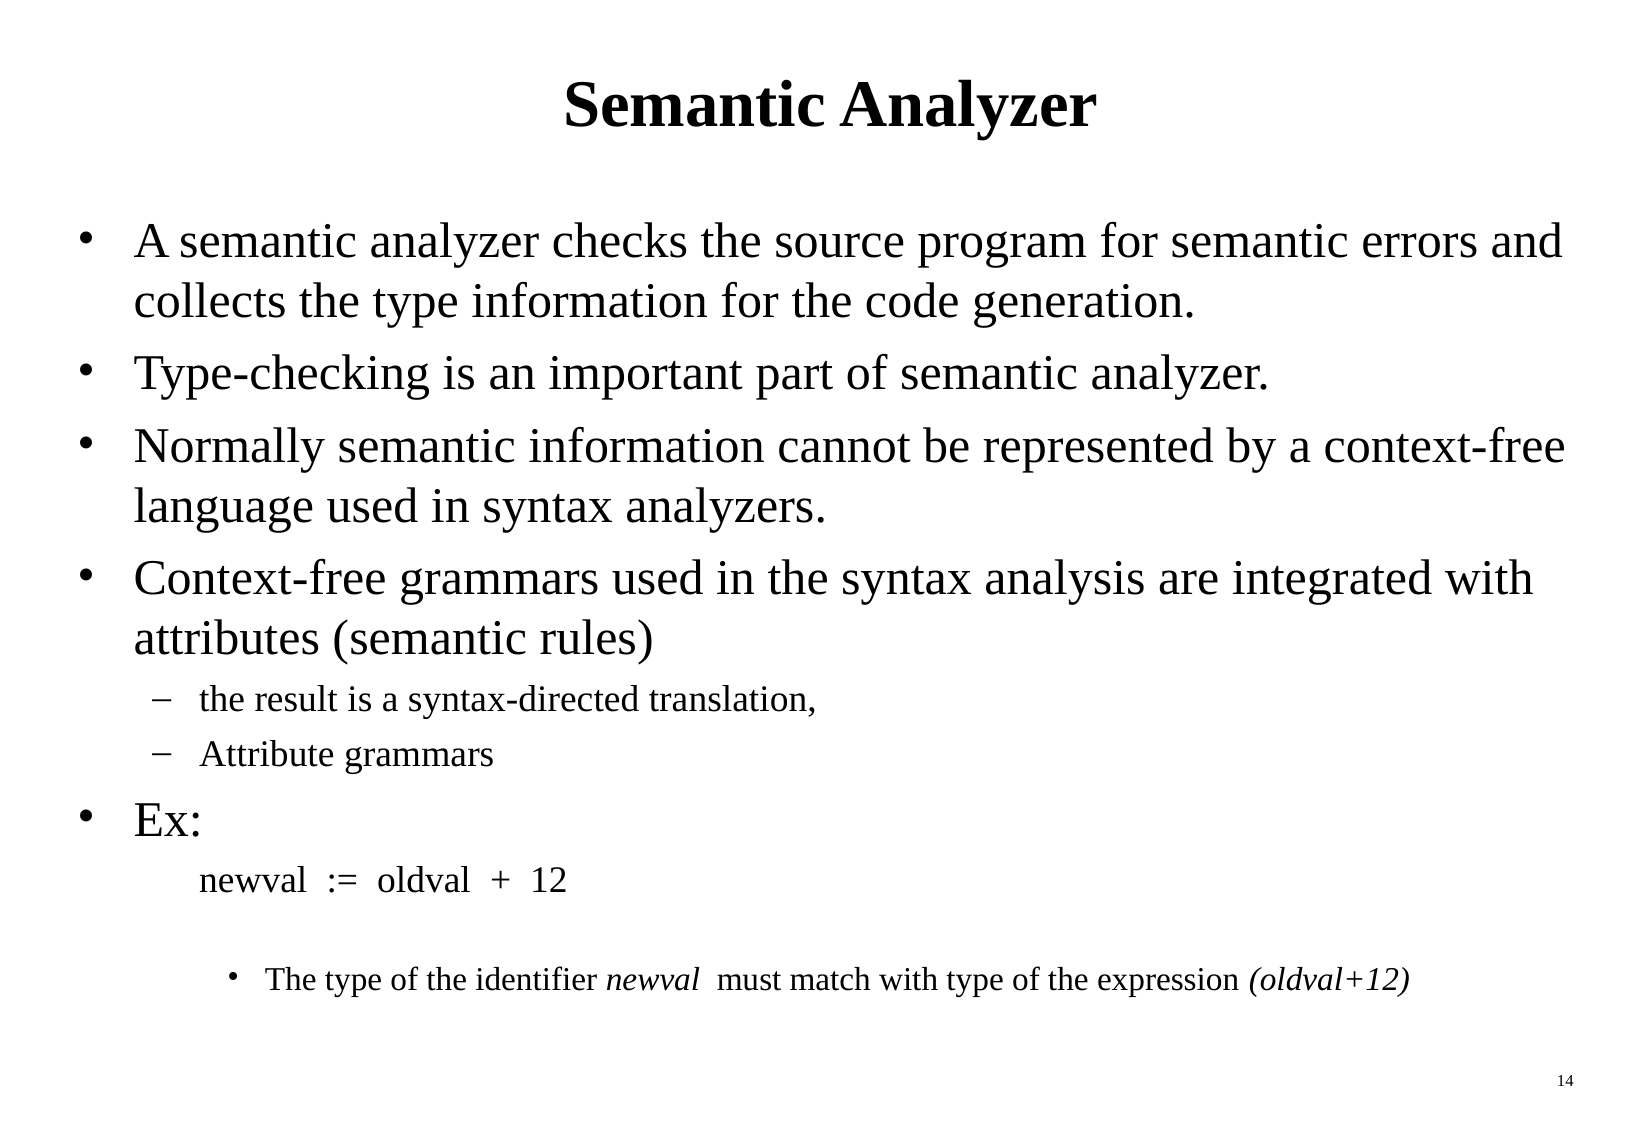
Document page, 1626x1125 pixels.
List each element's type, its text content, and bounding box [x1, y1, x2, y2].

text_box <number> [1250, 1062, 1589, 1101]
title Semantic Analyzer [62, 24, 1600, 175]
list A semantic analyzer checks the source program for semantic errors and collects the type information for the code generation. Type-checking is an important part of semantic analyzer. Normally semantic information cannot be represented by a context-free language used in syntax analyzers. Context-free grammars used in the syntax analysis are integrated with attributes (semantic rules) the result is a syntax-directed translation, Attribute grammars Ex: newval := oldval + 12 The type of the identifier newval must match with type of the expression (oldval+12) [62, 199, 1600, 1038]
